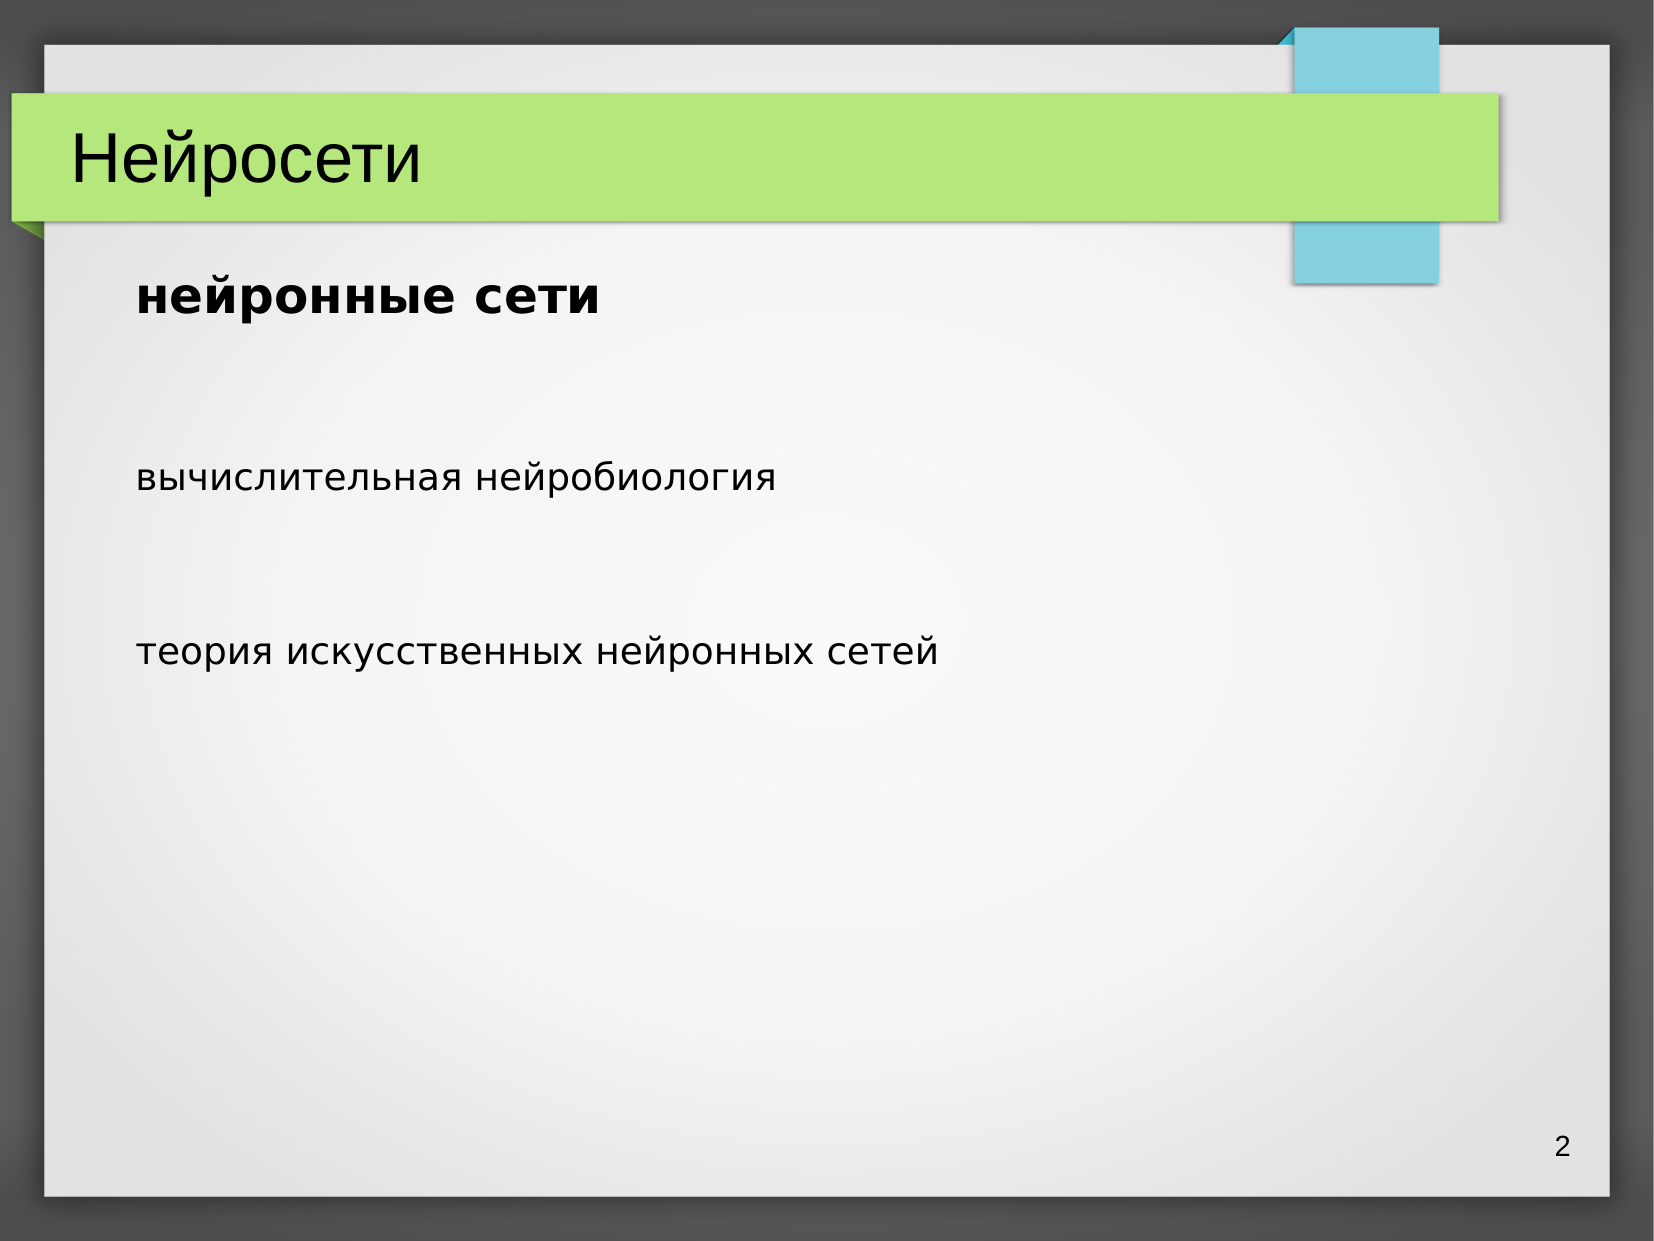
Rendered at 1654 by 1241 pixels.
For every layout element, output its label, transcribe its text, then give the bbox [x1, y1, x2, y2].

picture [0, 0, 1654, 1241]
text_box нейронные сети вычислительная нейробиология теория искусственных нейронных сетей [120, 259, 1371, 681]
title Нейросети [70, 118, 1205, 199]
